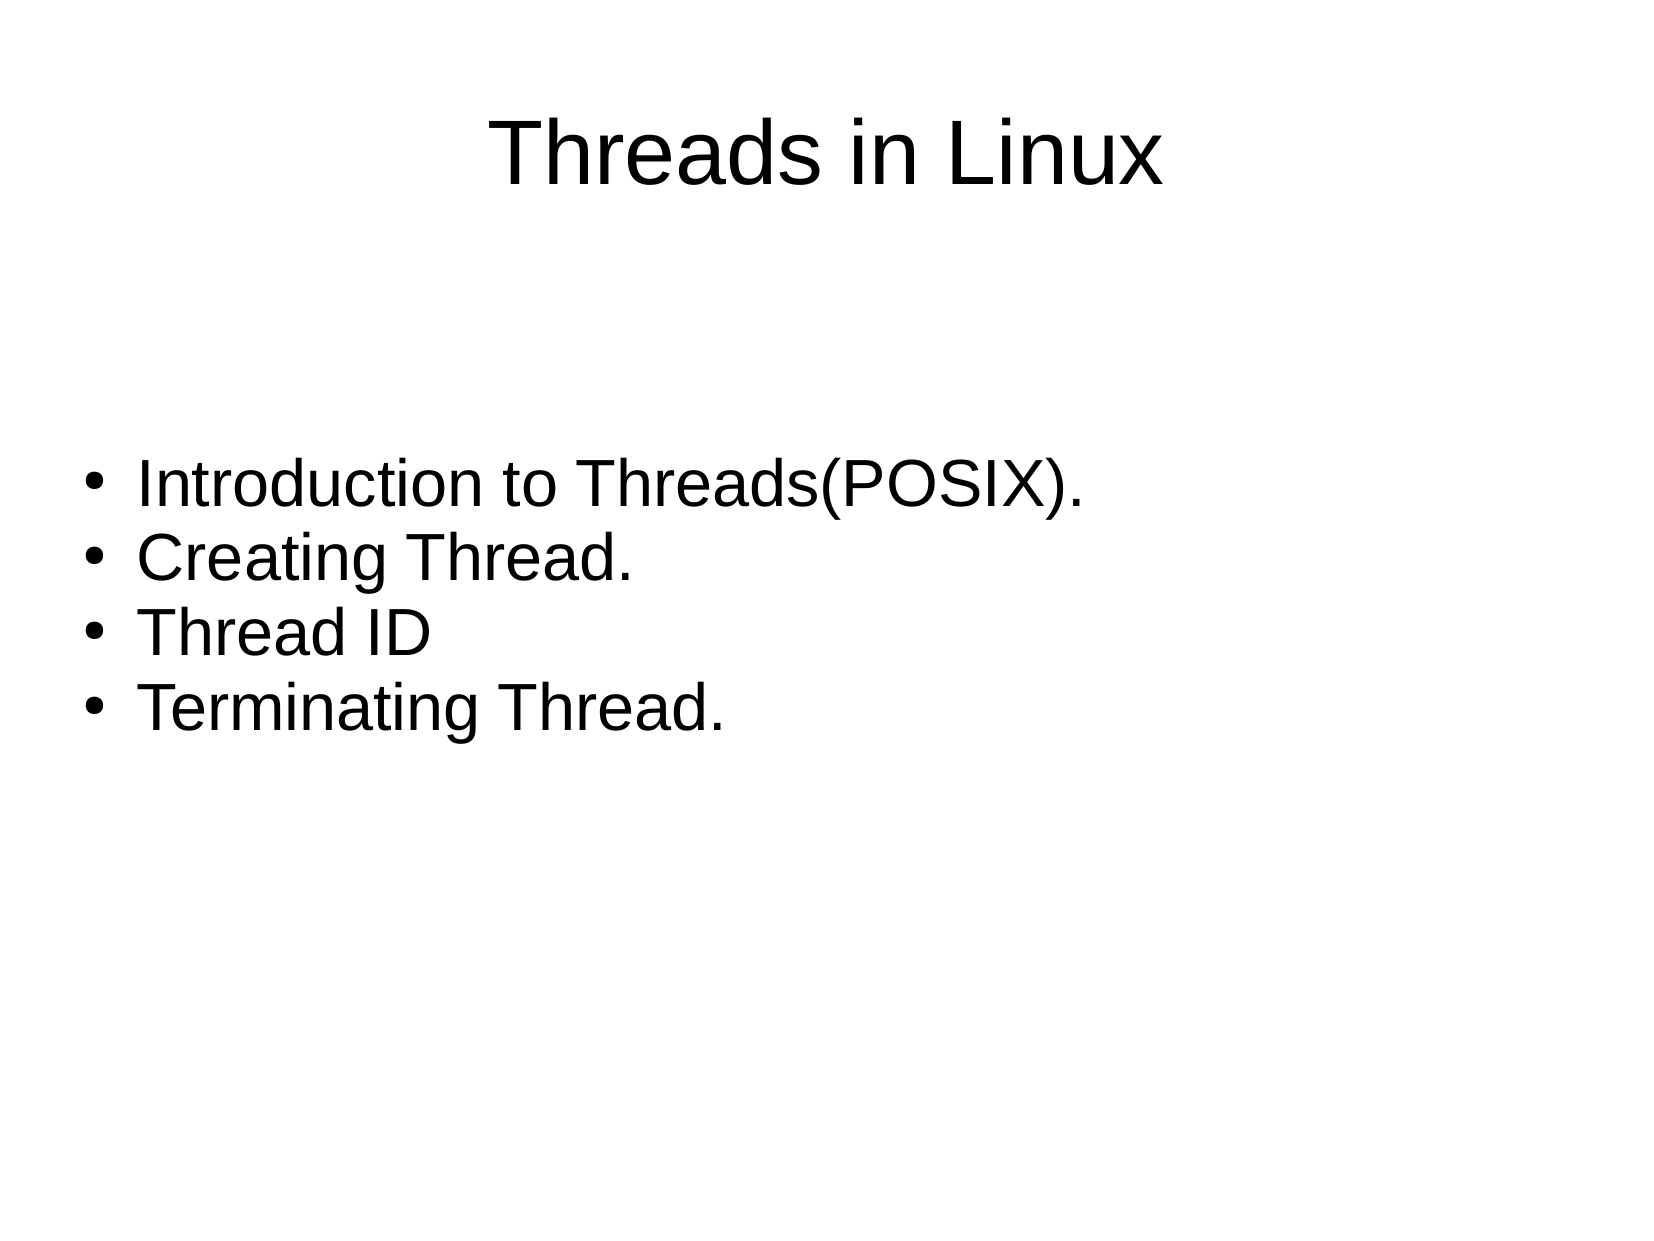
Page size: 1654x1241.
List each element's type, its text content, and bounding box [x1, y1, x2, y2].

title Threads in Linux [82, 49, 1571, 257]
subtitle Introduction to Threads(POSIX). Creating Thread. Thread ID Terminating Thread. [82, 272, 1571, 993]
